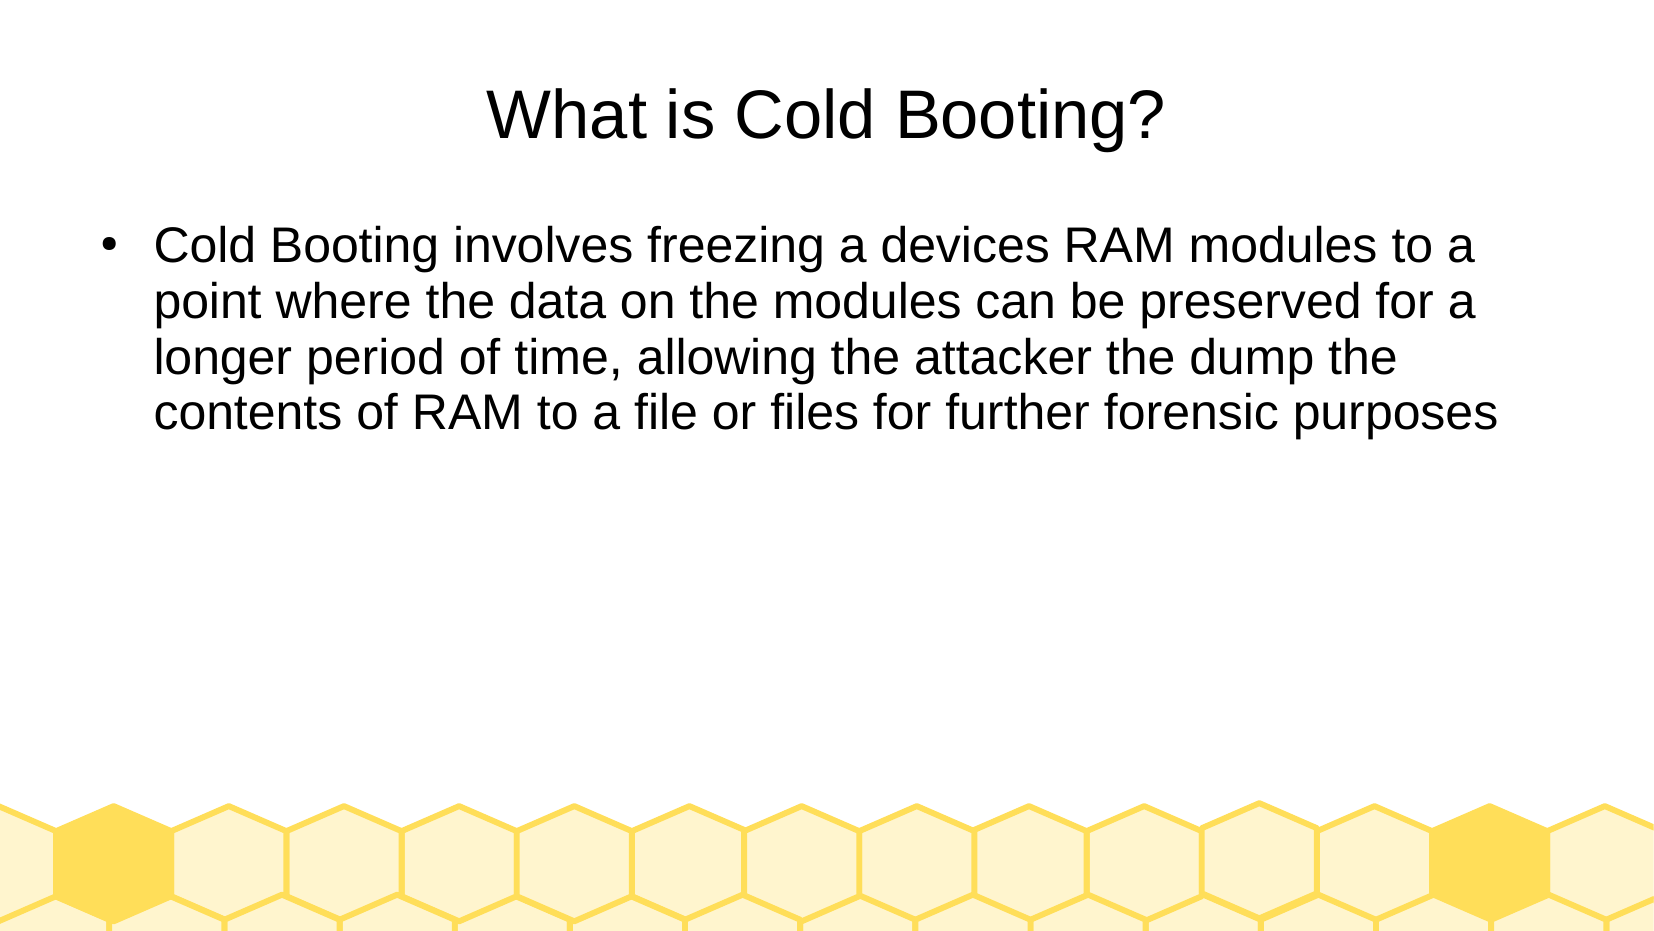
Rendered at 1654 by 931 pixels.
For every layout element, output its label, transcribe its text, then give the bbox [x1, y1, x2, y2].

list Cold Booting involves freezing a devices RAM modules to a point where the data on the modules can be preserved for a longer period of time, allowing the attacker the dump the contents of RAM to a file or files for further forensic purposes [82, 217, 1571, 758]
title What is Cold Booting? [82, 37, 1571, 193]
